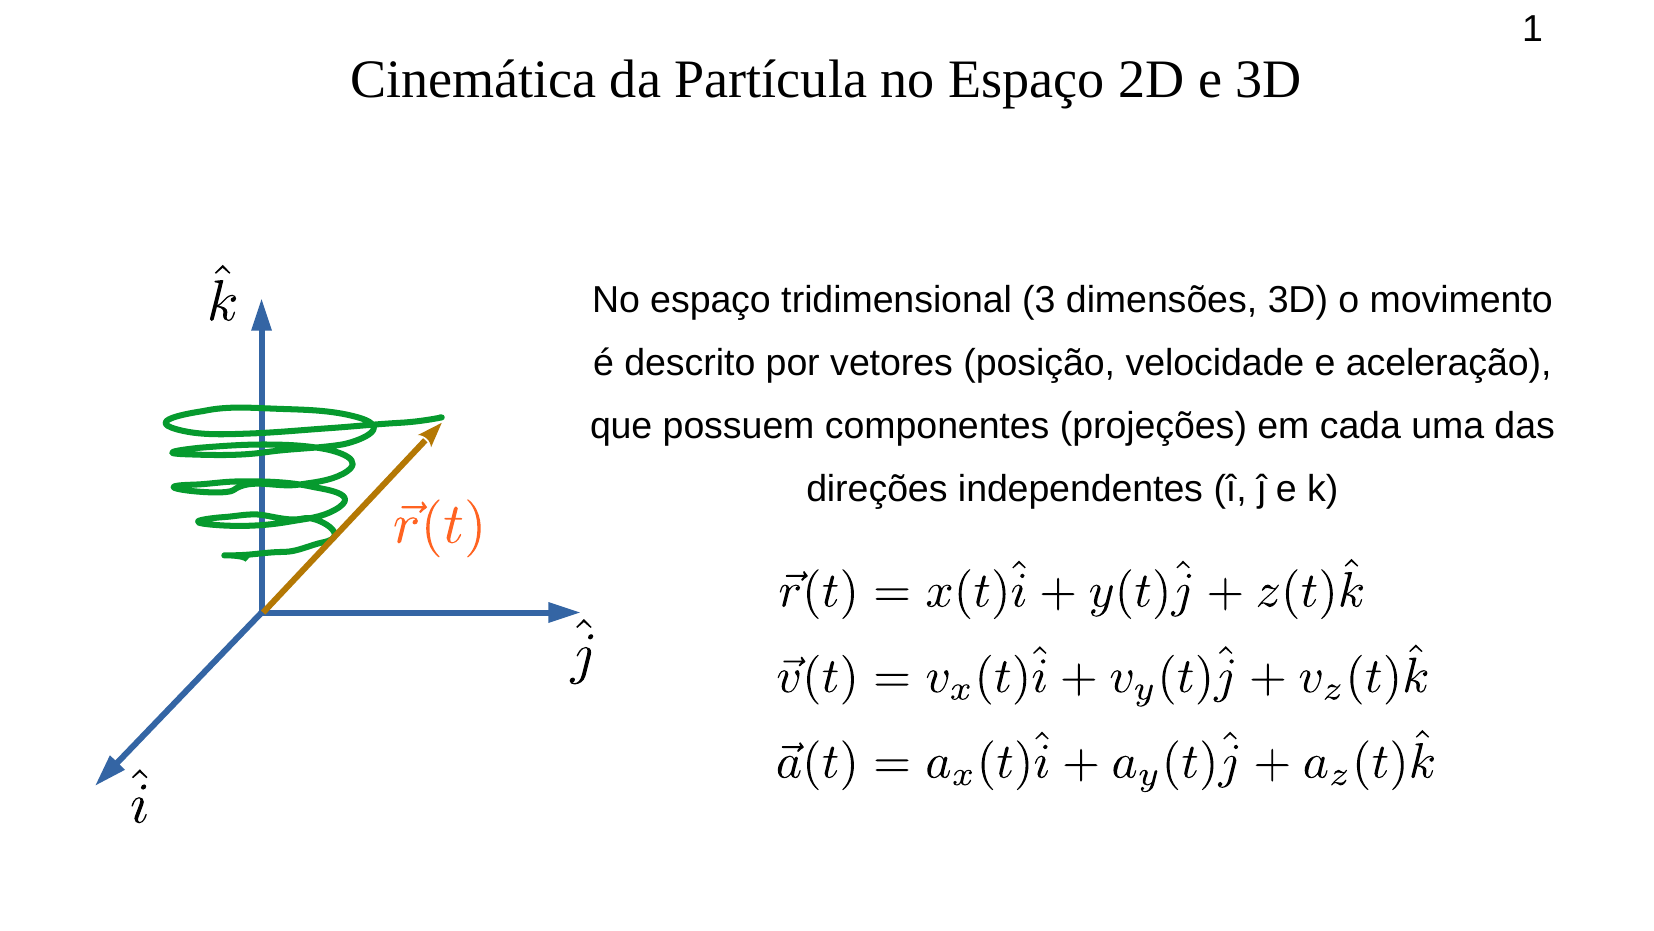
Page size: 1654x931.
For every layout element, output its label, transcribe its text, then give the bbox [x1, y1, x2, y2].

text_box Cinemática da Partícula no Espaço 2D e 3D [335, 11, 1319, 117]
text_box <number> [1507, 0, 1654, 71]
text_box No espaço tridimensional (3 dimensões, 3D) o movimento é descrito por vetores (posição, velocidade e aceleração), que possuem componentes (projeções) em cada uma das direções independentes (î, ĵ e k) [575, 250, 1619, 531]
picture [125, 769, 148, 824]
picture [388, 497, 483, 560]
picture [206, 264, 237, 322]
picture [770, 557, 1436, 795]
picture [567, 616, 596, 687]
